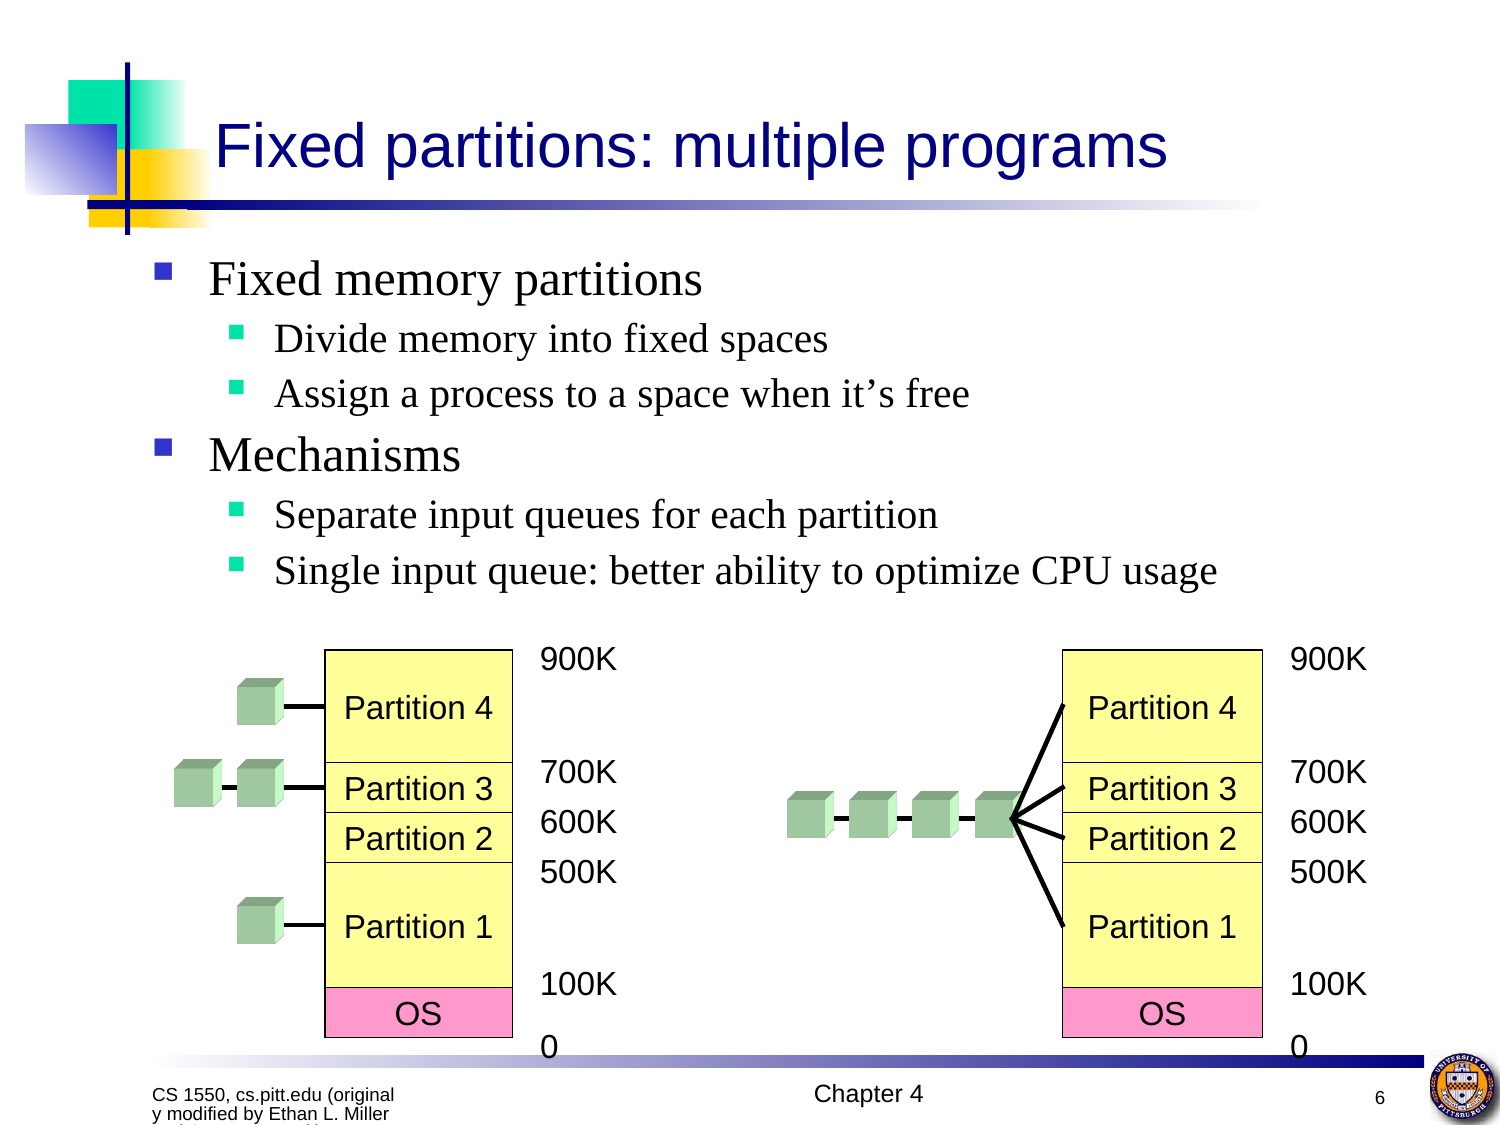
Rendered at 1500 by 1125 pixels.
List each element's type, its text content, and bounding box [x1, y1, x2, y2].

text_box [975, 791, 1021, 838]
text_box 100K [525, 962, 633, 1003]
text_box Partition 1 [324, 863, 513, 988]
text_box 0 [1275, 1024, 1324, 1066]
text_box OS [1062, 988, 1263, 1038]
text_box 700K [525, 749, 633, 790]
picture [1425, 1049, 1500, 1125]
text_box 900K [525, 637, 633, 678]
text_box 100K [1275, 962, 1383, 1003]
title Fixed partitions: multiple programs [200, 87, 1476, 188]
text_box 700K [1275, 749, 1383, 790]
text_box [912, 791, 959, 838]
text_box [237, 897, 284, 944]
text_box [237, 678, 284, 725]
list Fixed memory partitions Divide memory into fixed spaces Assign a process to a space when it’s free Mechanisms Separate input queues for each partition Single input queue: better ability to optimize CPU usage [137, 237, 1469, 632]
text_box 500K [1275, 849, 1383, 890]
text_box Partition 4 [324, 649, 513, 763]
text_box 600K [525, 799, 633, 841]
text_box 500K [525, 849, 633, 890]
text_box [174, 759, 222, 807]
text_box [849, 791, 897, 838]
text_box Partition 3 [1062, 763, 1263, 813]
text_box OS [324, 988, 513, 1038]
text_box [237, 759, 284, 807]
text_box 0 [525, 1024, 574, 1066]
text_box Partition 3 [324, 763, 513, 813]
text_box Partition 2 [1062, 813, 1263, 863]
text_box [787, 791, 834, 838]
text_box 600K [1275, 799, 1383, 841]
text_box Partition 2 [324, 813, 513, 863]
text_box 900K [1275, 637, 1383, 678]
text_box Partition 4 [1062, 649, 1263, 763]
text_box Partition 1 [1062, 863, 1263, 988]
